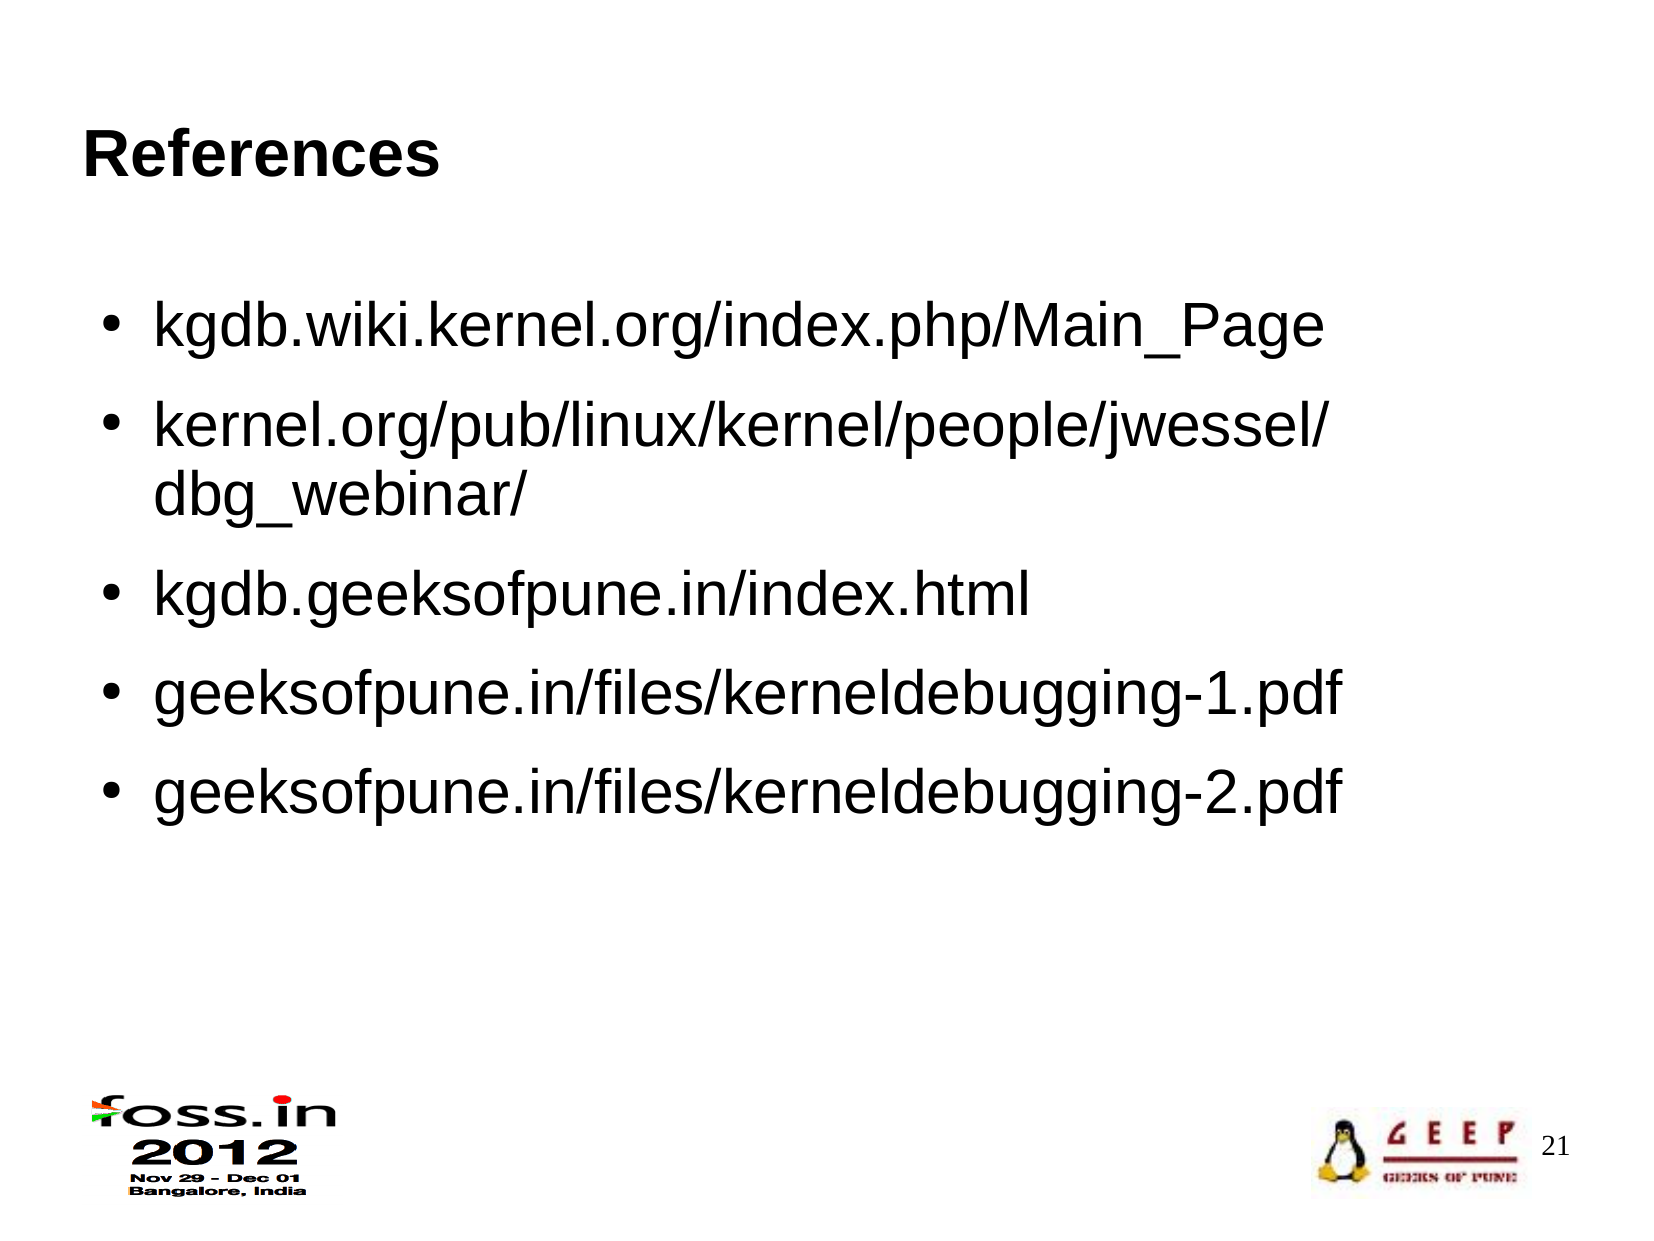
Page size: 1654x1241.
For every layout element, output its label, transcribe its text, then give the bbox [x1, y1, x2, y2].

picture [82, 1086, 343, 1205]
title References [82, 49, 1571, 257]
list kgdb.wiki.kernel.org/index.php/Main_Page kernel.org/pub/linux/kernel/people/jwessel/dbg_webinar/ kgdb.geeksofpune.in/index.html geeksofpune.in/files/kerneldebugging-1.pdf geeksofpune.in/files/kerneldebugging-2.pdf [82, 290, 1571, 1109]
picture [1311, 1107, 1532, 1199]
